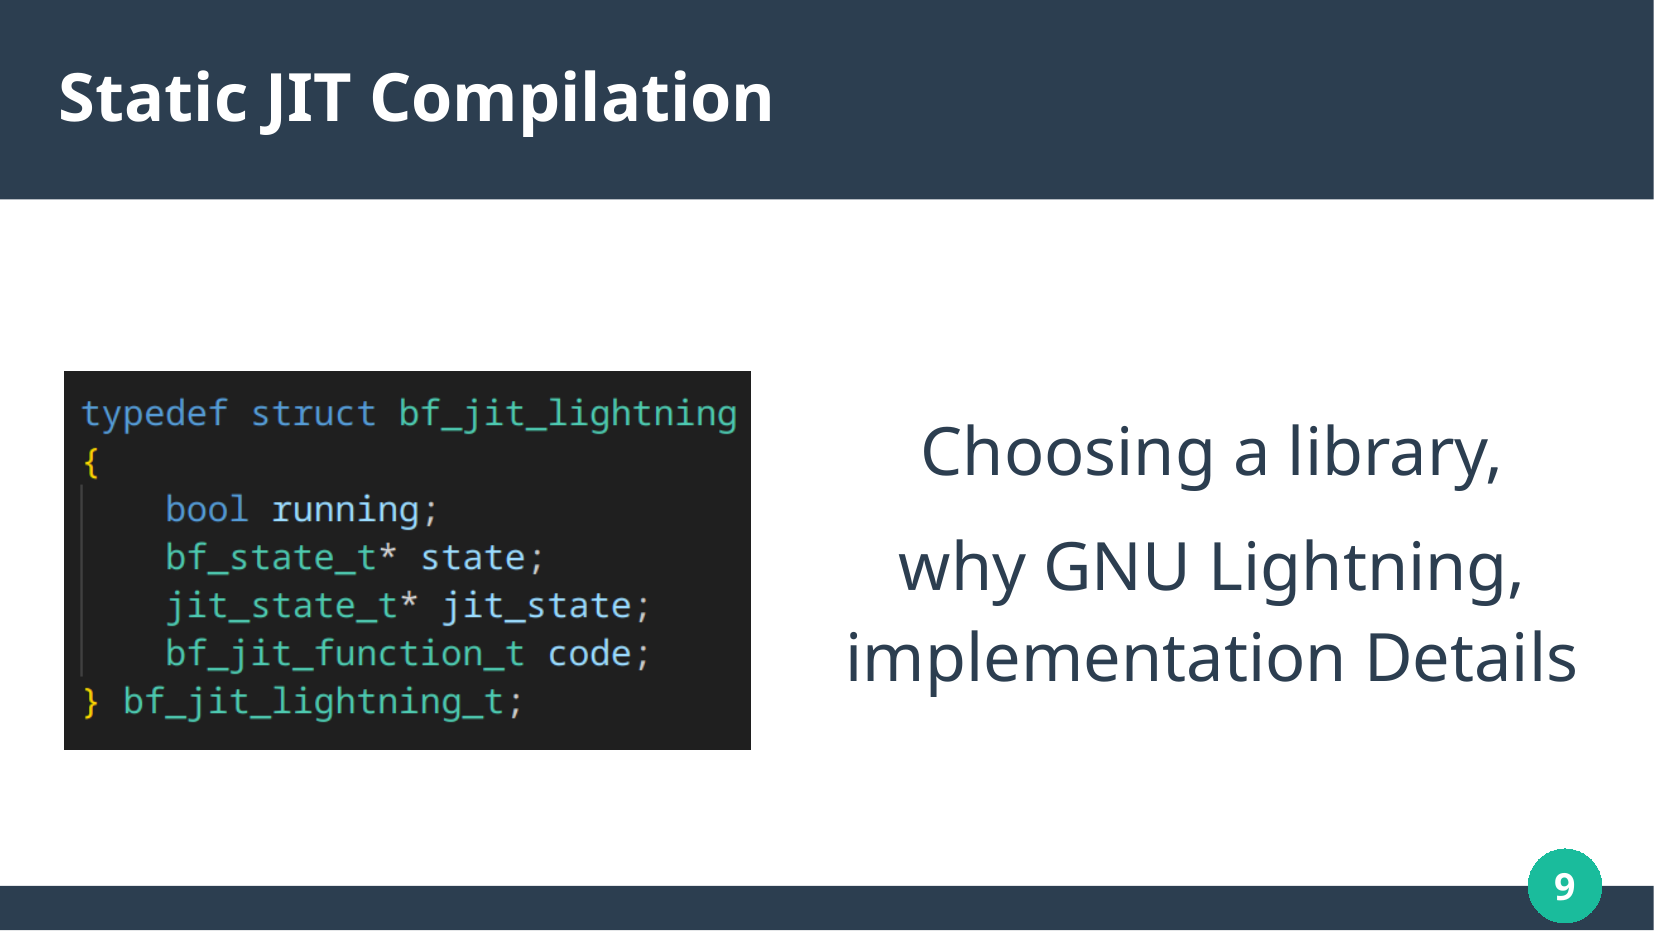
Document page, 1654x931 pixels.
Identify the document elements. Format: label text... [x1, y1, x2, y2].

title Static JIT Compilation [59, 37, 1595, 155]
subtitle Choosing a library, why GNU Lightning, implementation Details [771, 242, 1654, 863]
picture [64, 371, 751, 751]
